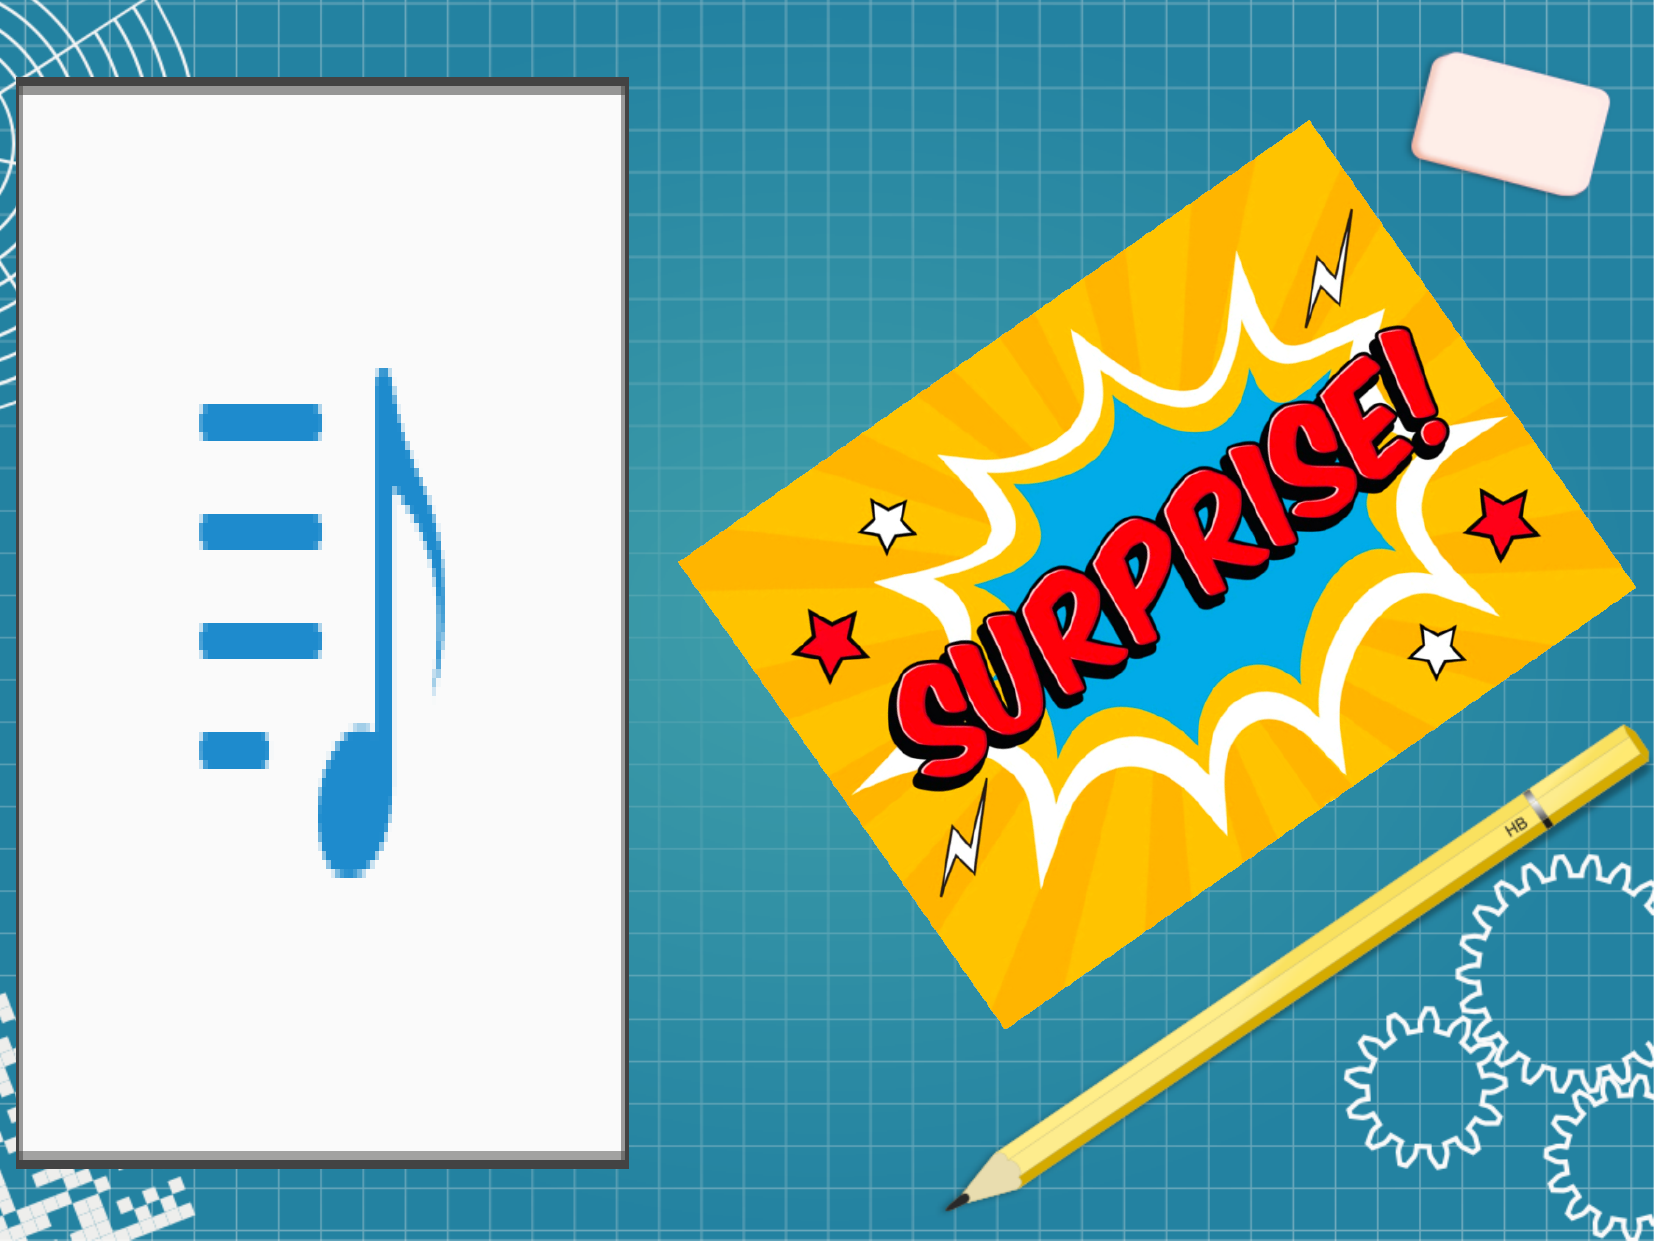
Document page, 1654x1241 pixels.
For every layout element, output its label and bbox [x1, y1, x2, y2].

text_box [15, 76, 631, 1171]
picture [0, 0, 1654, 1241]
